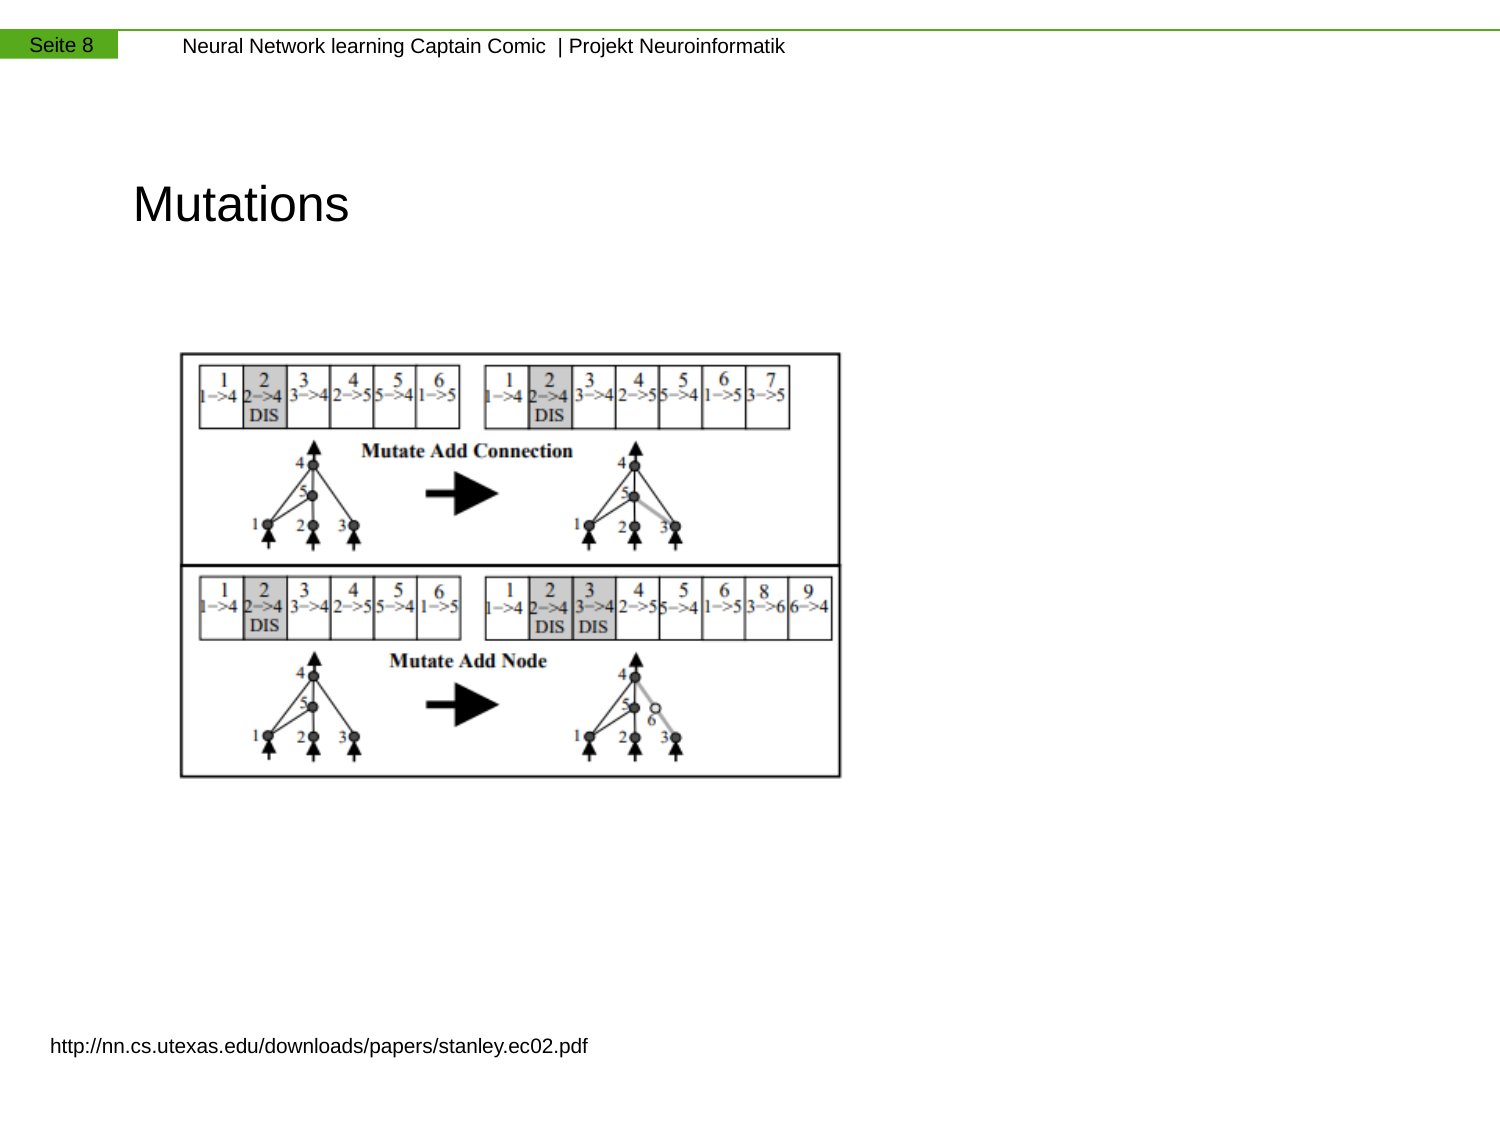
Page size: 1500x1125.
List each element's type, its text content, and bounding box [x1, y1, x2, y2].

title Mutations [132, 149, 1413, 258]
picture [127, 337, 886, 804]
text_box http://nn.cs.utexas.edu/downloads/papers/stanley.ec02.pdf [35, 1027, 1035, 1085]
